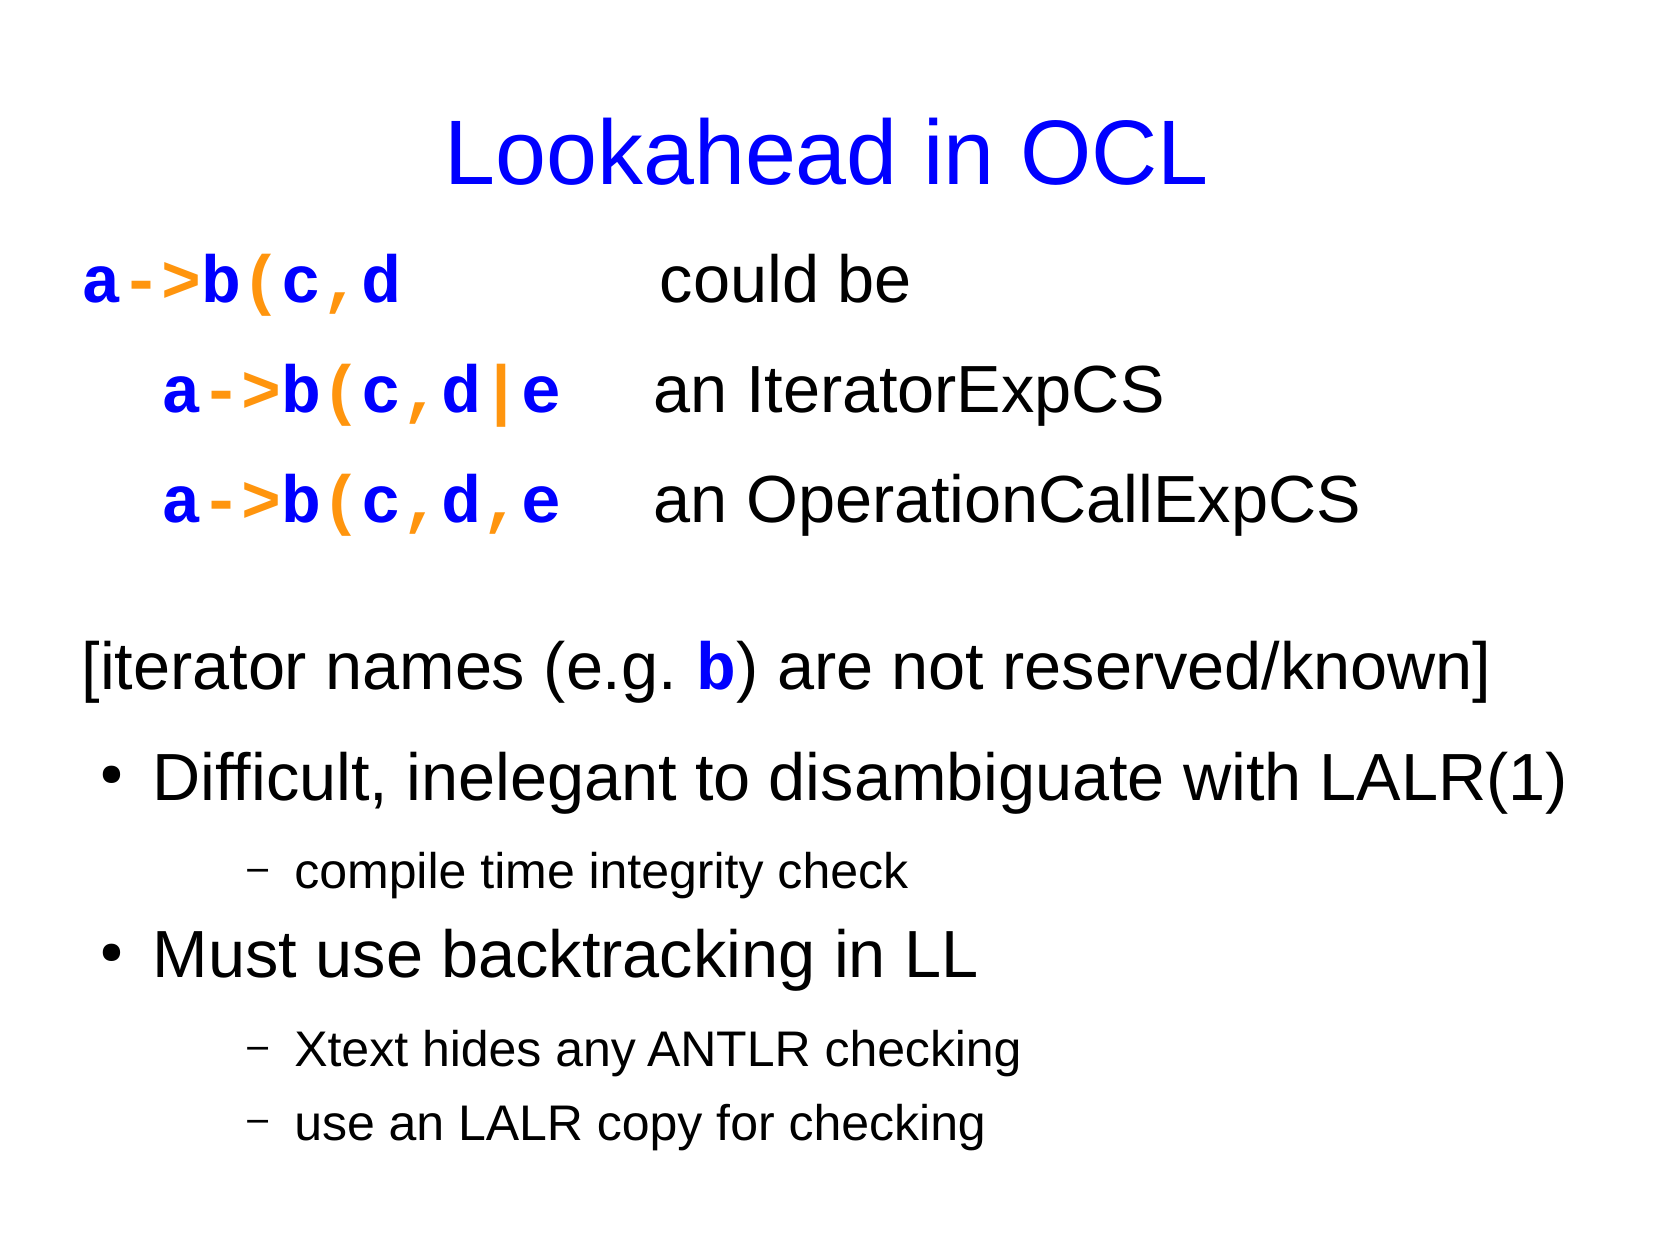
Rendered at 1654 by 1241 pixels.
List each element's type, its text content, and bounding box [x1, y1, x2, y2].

title Lookahead in OCL [82, 56, 1571, 250]
list a->b(c,d could be a->b(c,d|e an IteratorExpCS a->b(c,d,e an OperationCallExpCS [iterator names (e.g. b) are not reserved/known] Difficult, inelegant to disambiguate with LALR(1) compile time integrity check Must use backtracking in LL Xtext hides any ANTLR checking use an LALR copy for checking [81, 241, 1570, 1151]
